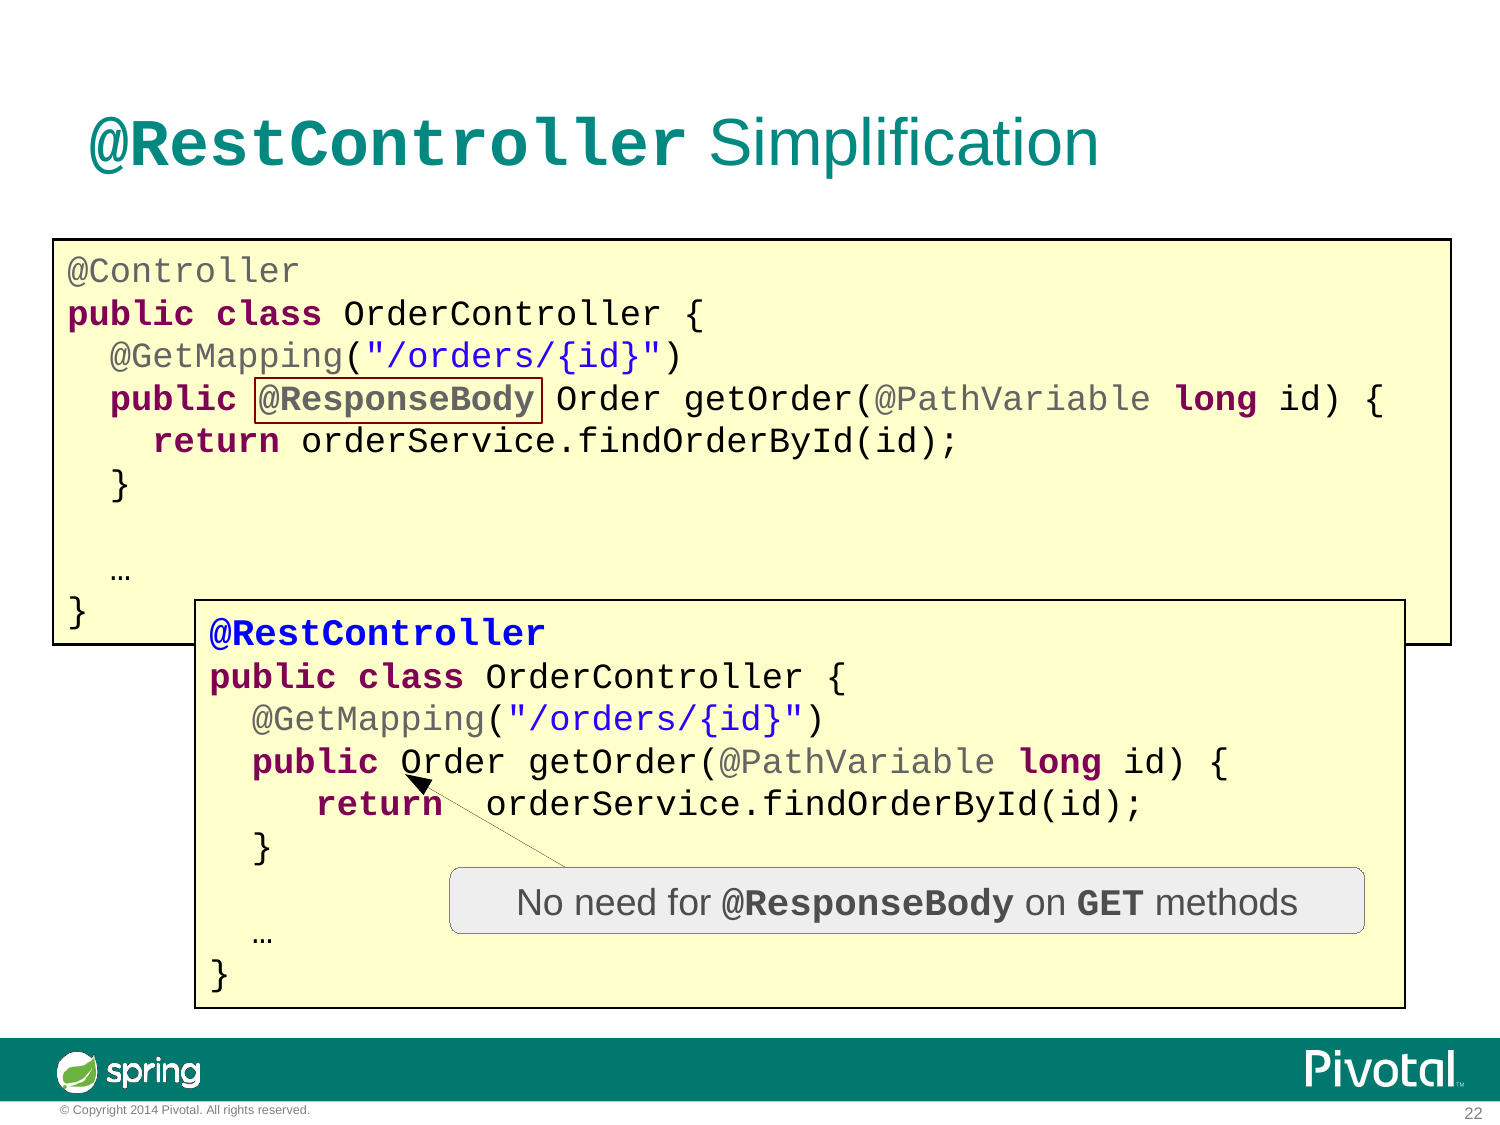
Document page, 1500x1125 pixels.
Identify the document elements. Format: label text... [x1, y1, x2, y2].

title @RestController Simplification [75, 45, 1426, 233]
text_box @Controller public class OrderController { @GetMapping("/orders/{id}") public @ResponseBody Order getOrder(@PathVariable long id) { return orderService.findOrderById(id); } … } [52, 239, 1452, 645]
text_box @RestController public class OrderController { @GetMapping("/orders/{id}") public Order getOrder(@PathVariable long id) { return orderService.findOrderById(id); } … } [194, 600, 1406, 1008]
text_box No need for @ResponseBody on GET methods [449, 867, 1365, 934]
picture [32, 1041, 210, 1103]
picture [1306, 1050, 1464, 1087]
